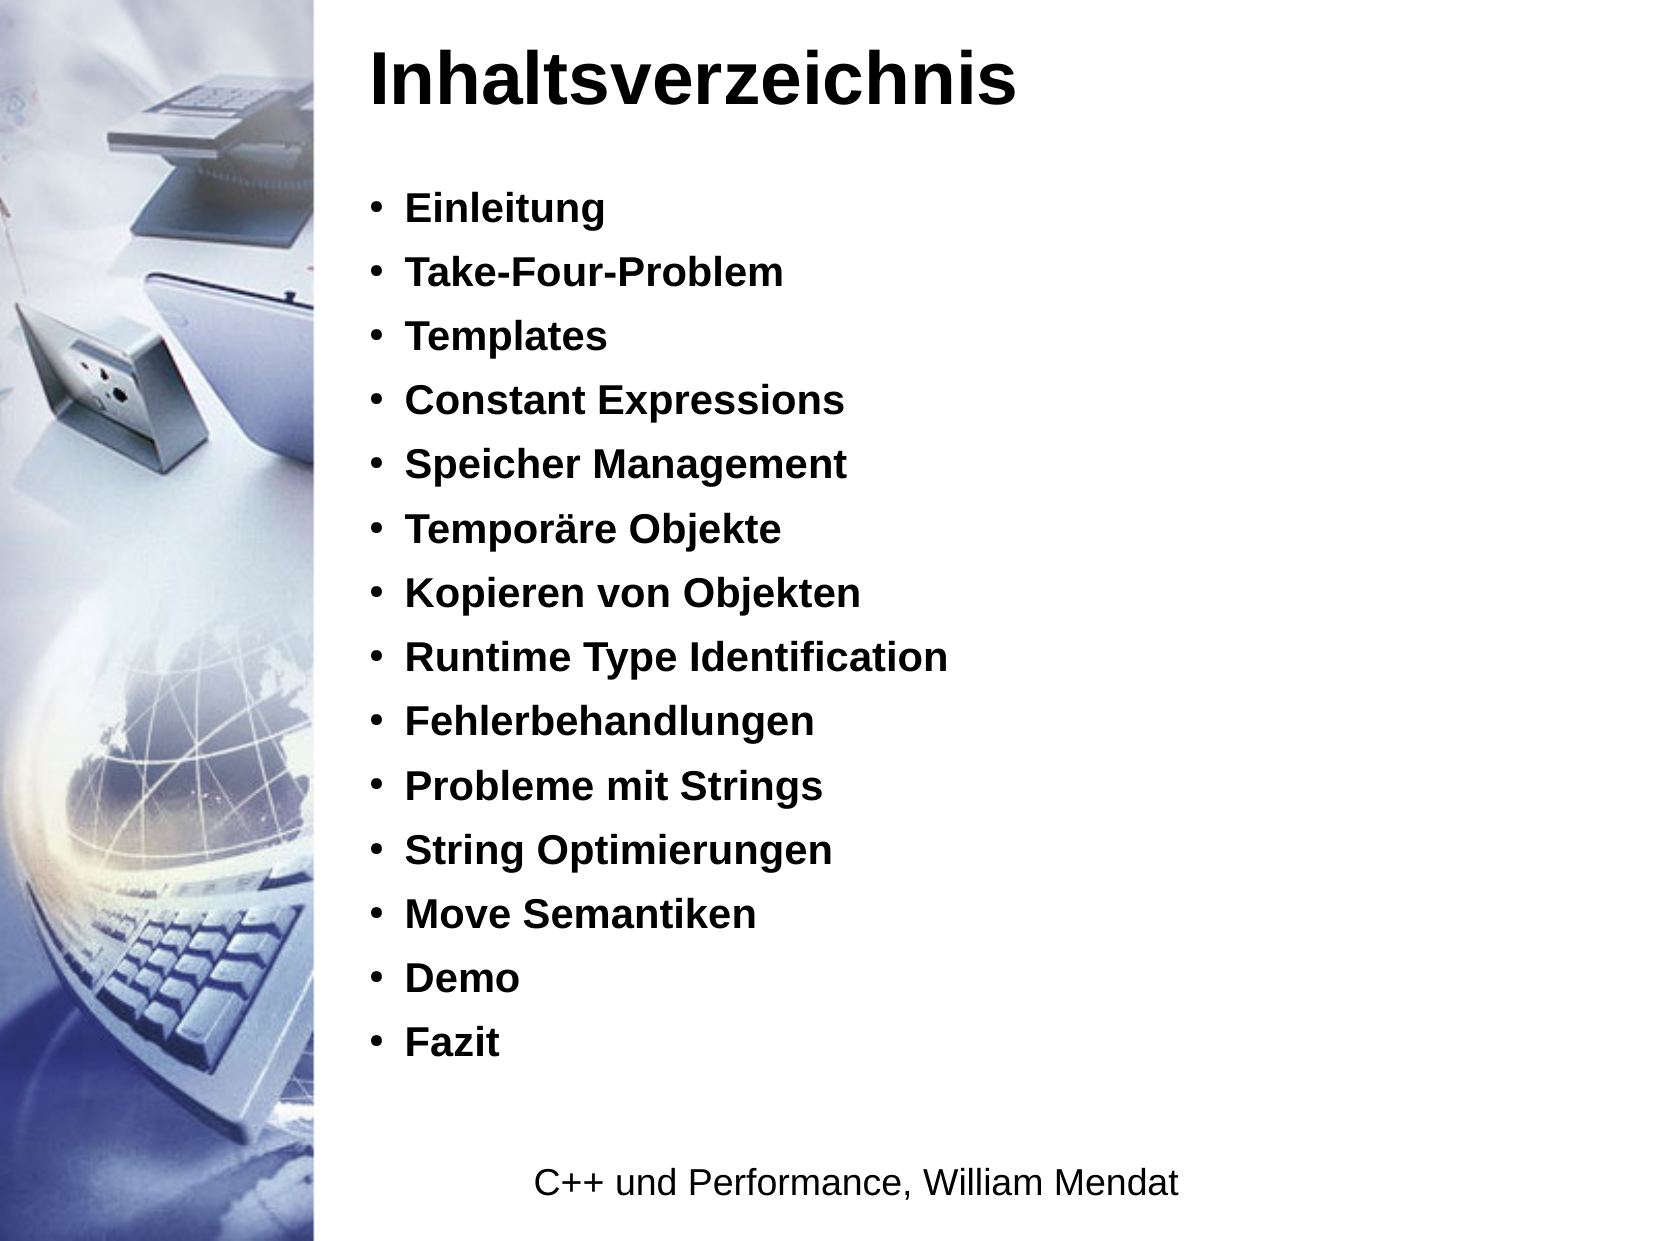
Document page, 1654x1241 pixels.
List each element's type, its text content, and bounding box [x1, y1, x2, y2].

text_box Einleitung Take-Four-Problem Templates Constant Expressions Speicher Management Temporäre Objekte Kopieren von Objekten Runtime Type Identification Fehlerbehandlungen Probleme mit Strings String Optimierungen Move Semantiken Demo Fazit [354, 177, 1536, 1073]
text_box C++ und Performance, William Mendat [354, 1153, 1359, 1241]
text_box Inhaltsverzeichnis [354, 29, 1625, 129]
picture [0, 0, 1654, 1241]
